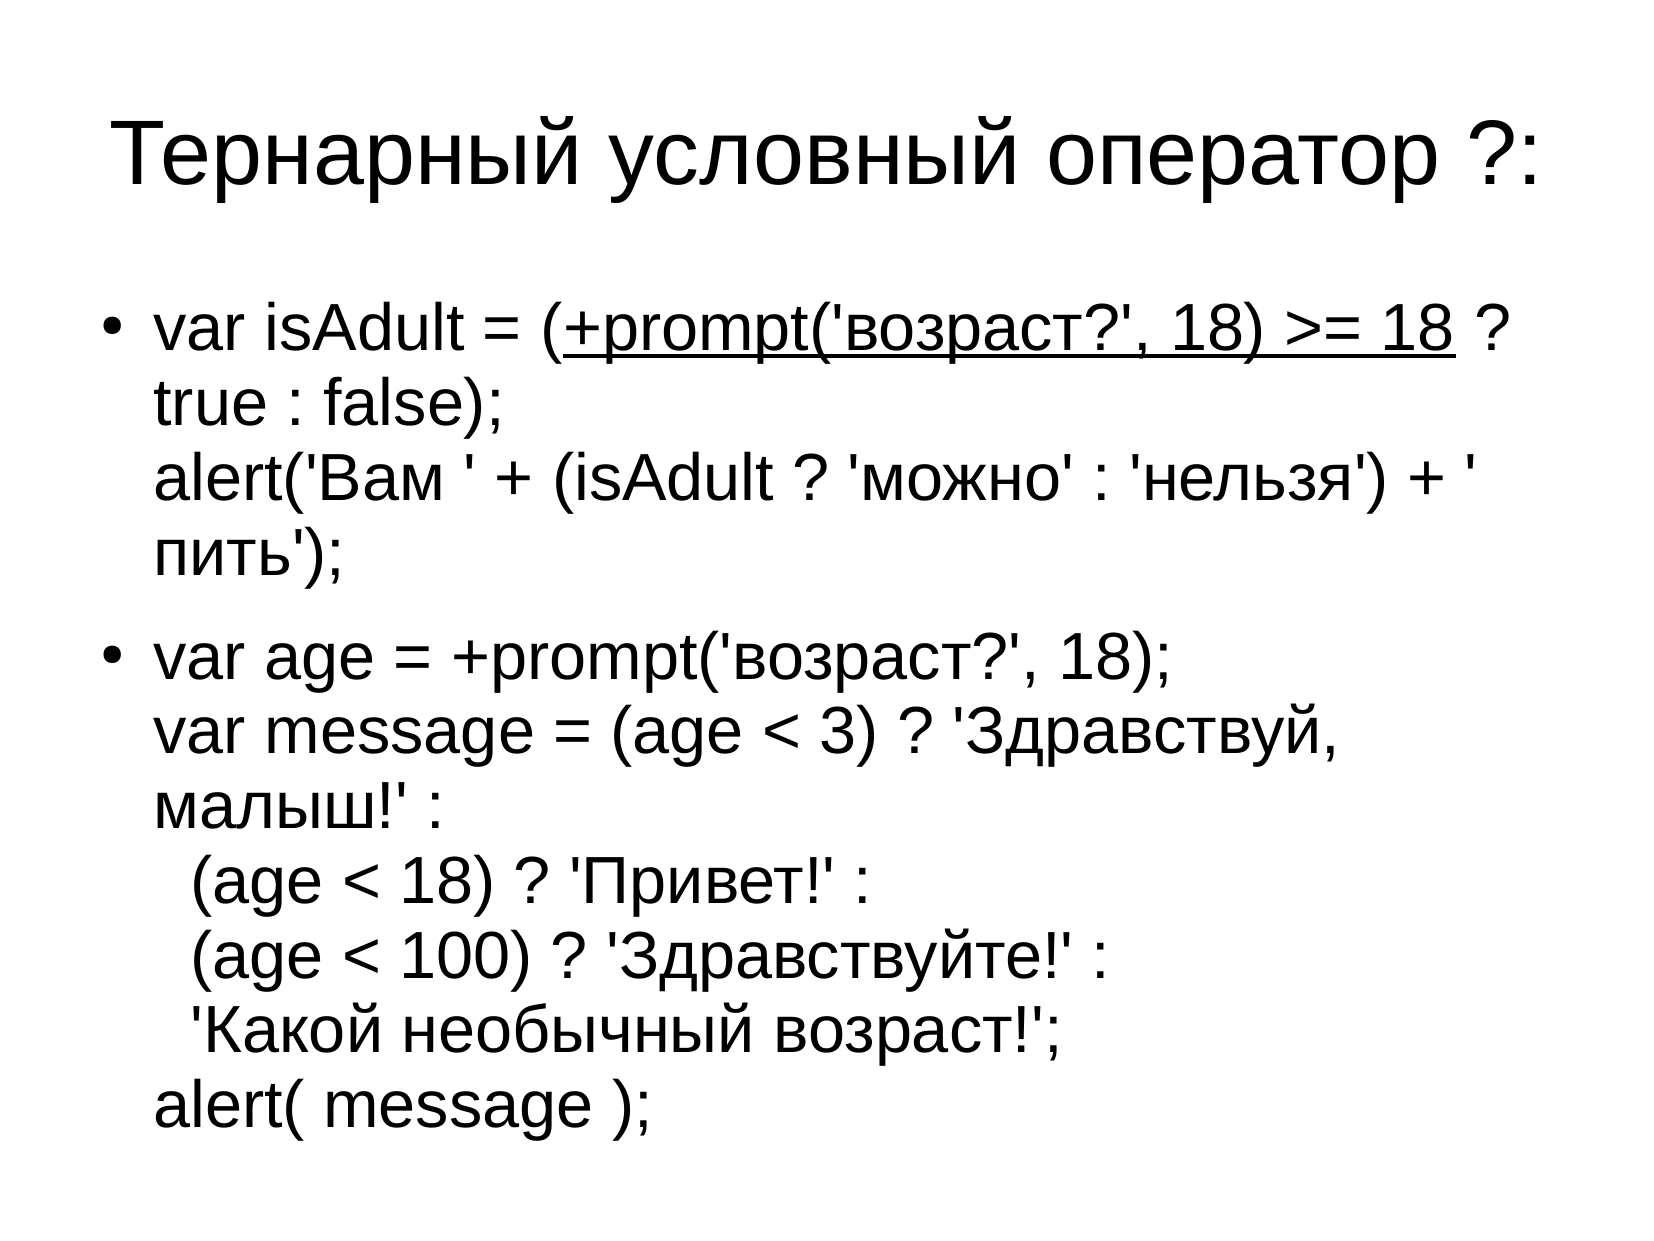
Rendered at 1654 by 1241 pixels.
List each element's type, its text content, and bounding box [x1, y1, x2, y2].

title Тернарный условный оператор ?: [82, 49, 1571, 257]
list var isAdult = (+prompt('возраст?', 18) >= 18 ? true : false); alert('Вам ' + (isAdult ? 'можно' : 'нельзя') + ' пить'); var age = +prompt('возраст?', 18); var message = (age < 3) ? 'Здравствуй, малыш!' : (age < 18) ? 'Привет!' : (age < 100) ? 'Здравствуйте!' : 'Какой необычный возраст!'; alert( message ); [82, 290, 1571, 1143]
